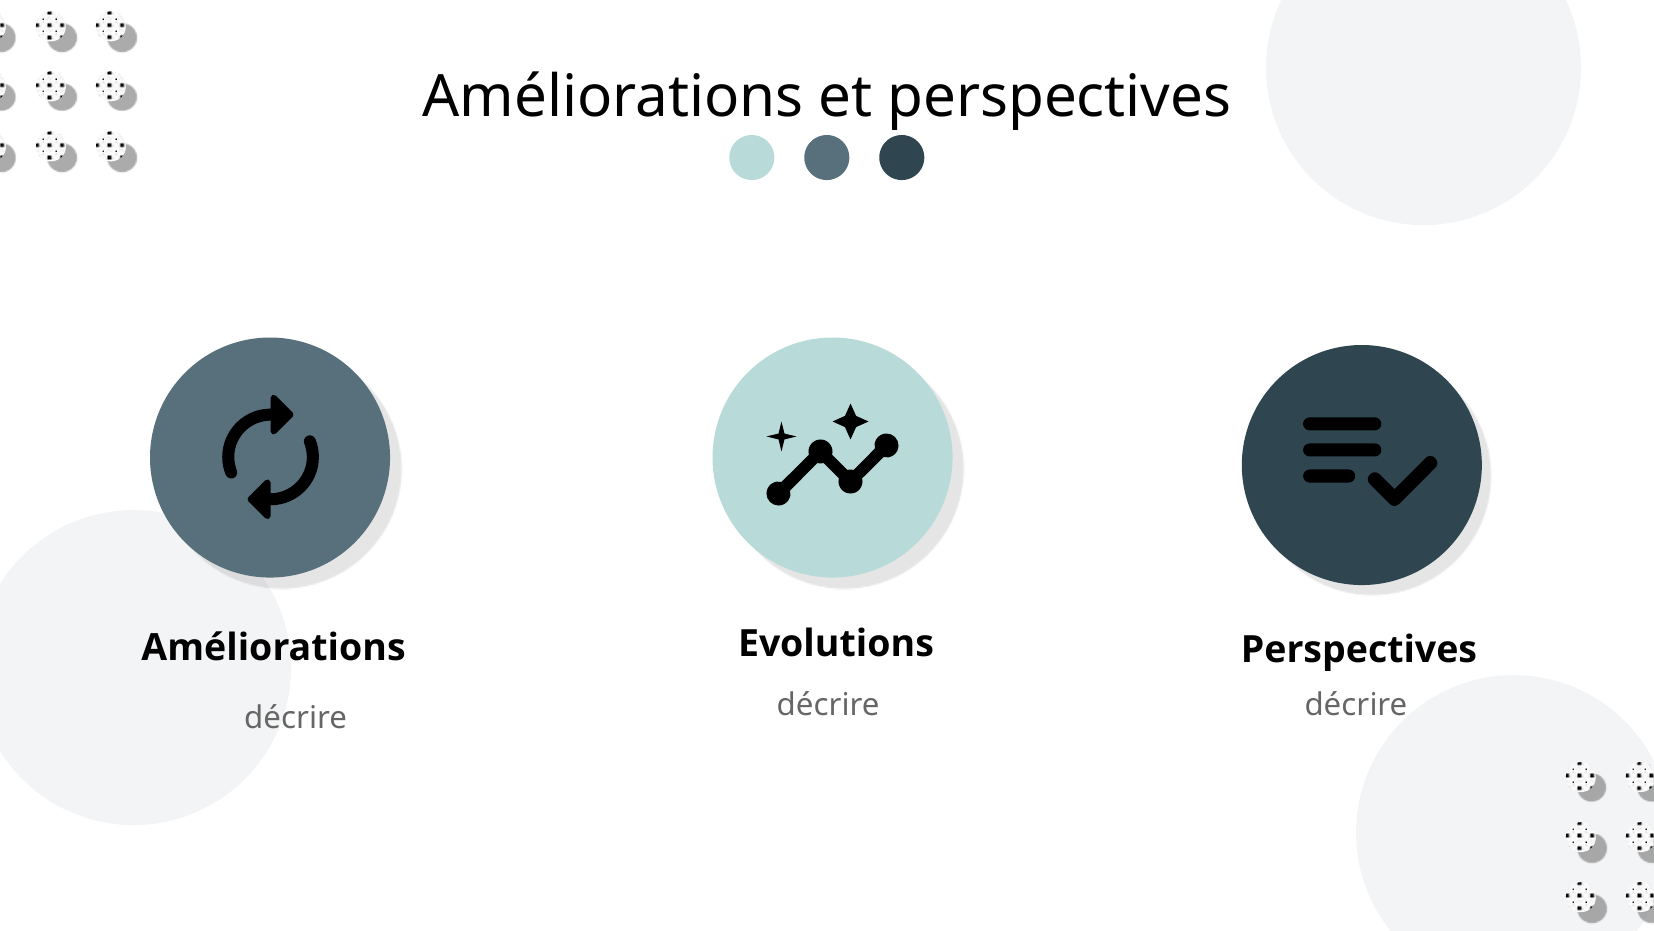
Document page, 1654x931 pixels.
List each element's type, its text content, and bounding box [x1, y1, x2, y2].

text_box décrire [600, 675, 1057, 931]
text_box Améliorations et perspectives [324, 46, 1330, 226]
picture [1588, 763, 1596, 791]
text_box Evolutions [712, 609, 961, 727]
picture [1625, 822, 1654, 853]
text_box [712, 337, 953, 578]
picture [1625, 882, 1654, 913]
text_box [879, 135, 925, 181]
text_box [1241, 345, 1482, 586]
picture [1565, 882, 1596, 913]
picture [195, 381, 347, 533]
picture [1625, 762, 1654, 793]
picture [0, 14, 6, 39]
picture [35, 71, 66, 102]
picture [95, 11, 126, 42]
text_box Améliorations [112, 612, 436, 687]
text_box décrire [1125, 675, 1588, 868]
text_box Perspectives [1200, 615, 1519, 675]
text_box [804, 135, 850, 181]
picture [95, 71, 126, 102]
text_box [150, 337, 391, 578]
picture [1286, 375, 1450, 538]
text_box décrire [60, 687, 532, 901]
picture [0, 74, 6, 99]
picture [1588, 823, 1596, 851]
picture [35, 131, 67, 162]
text_box [729, 135, 775, 181]
picture [95, 131, 127, 162]
picture [35, 11, 66, 42]
picture [757, 382, 908, 533]
picture [0, 134, 7, 159]
